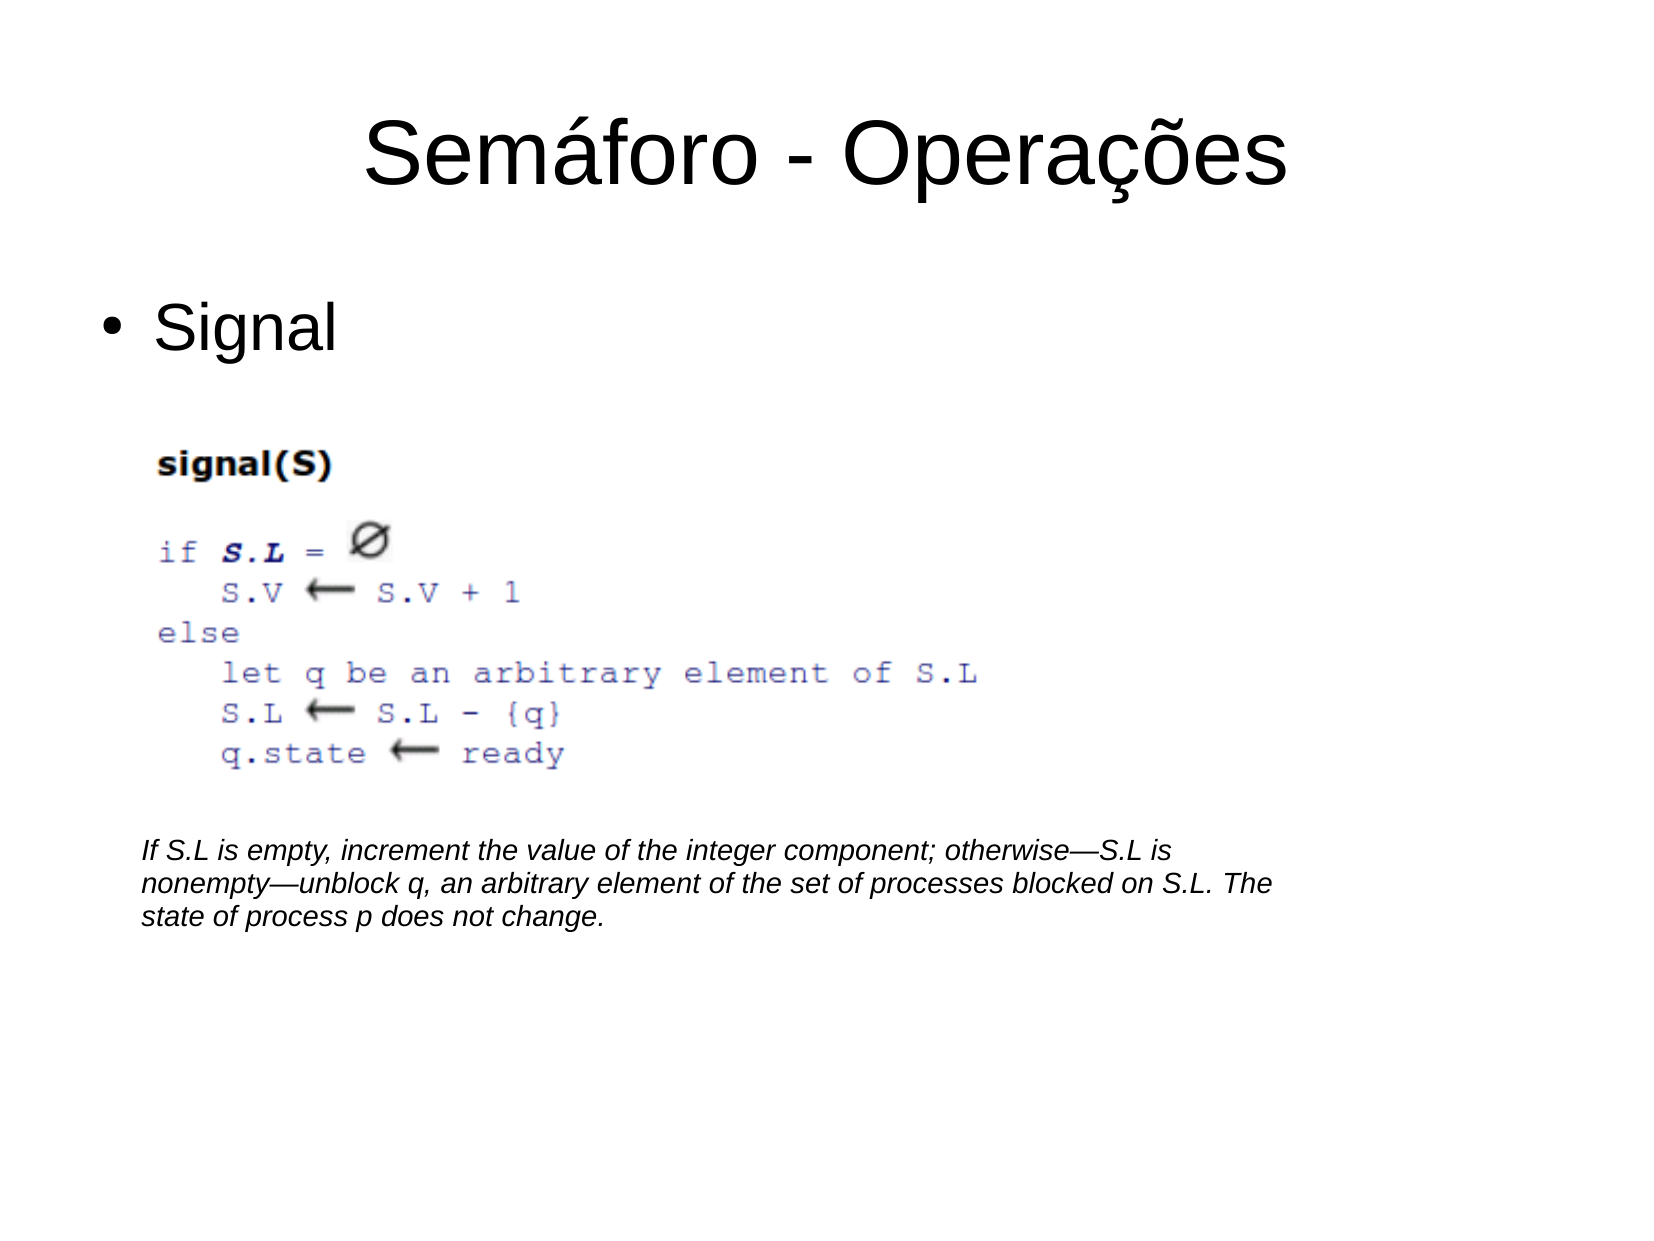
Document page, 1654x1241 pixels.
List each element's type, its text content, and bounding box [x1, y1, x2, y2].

title Semáforo - Operações [82, 49, 1571, 257]
picture [145, 436, 1004, 795]
text_box If S.L is empty, increment the value of the integer component; otherwise—S.L is nonempty—unblock q, an arbitrary element of the set of processes blocked on S.L. The state of process p does not change. [126, 826, 1300, 940]
list Signal [82, 290, 1538, 1010]
